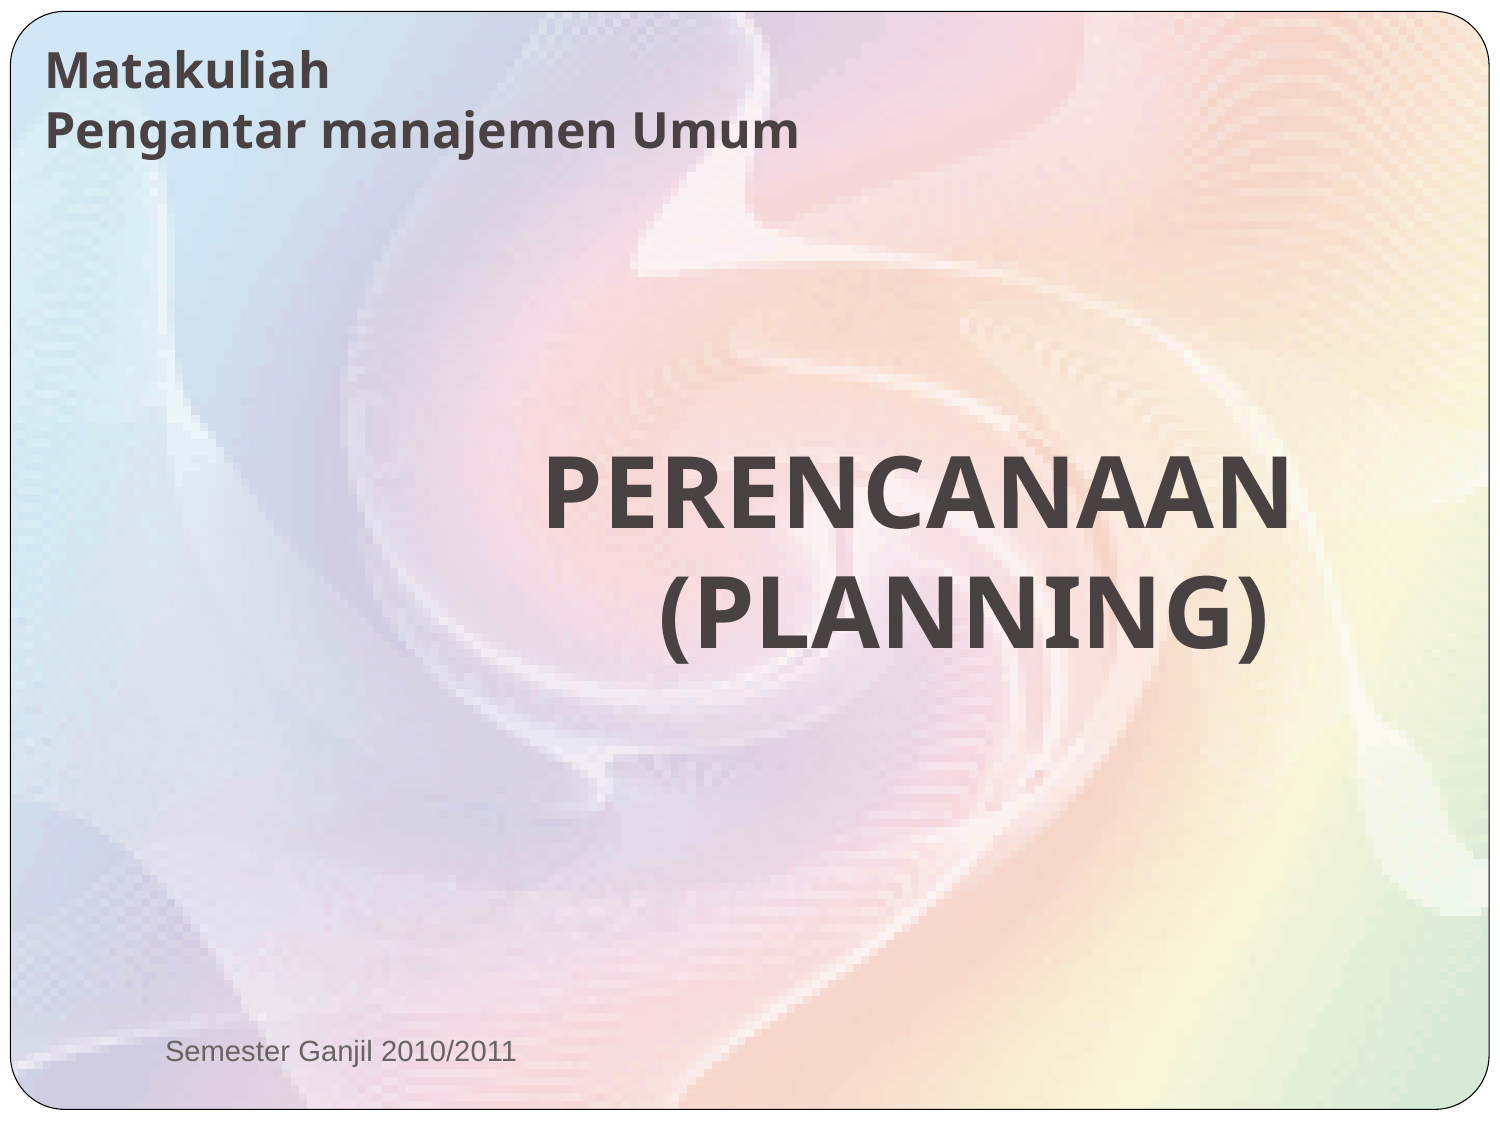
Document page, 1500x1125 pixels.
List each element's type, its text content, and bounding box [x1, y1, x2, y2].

text_box Semester Ganjil 2010/2011 [150, 1012, 801, 1088]
text_box PERENCANAAN (PLANNING) [525, 420, 1453, 679]
text_box Matakuliah Pengantar manajemen Umum [29, 31, 1058, 168]
